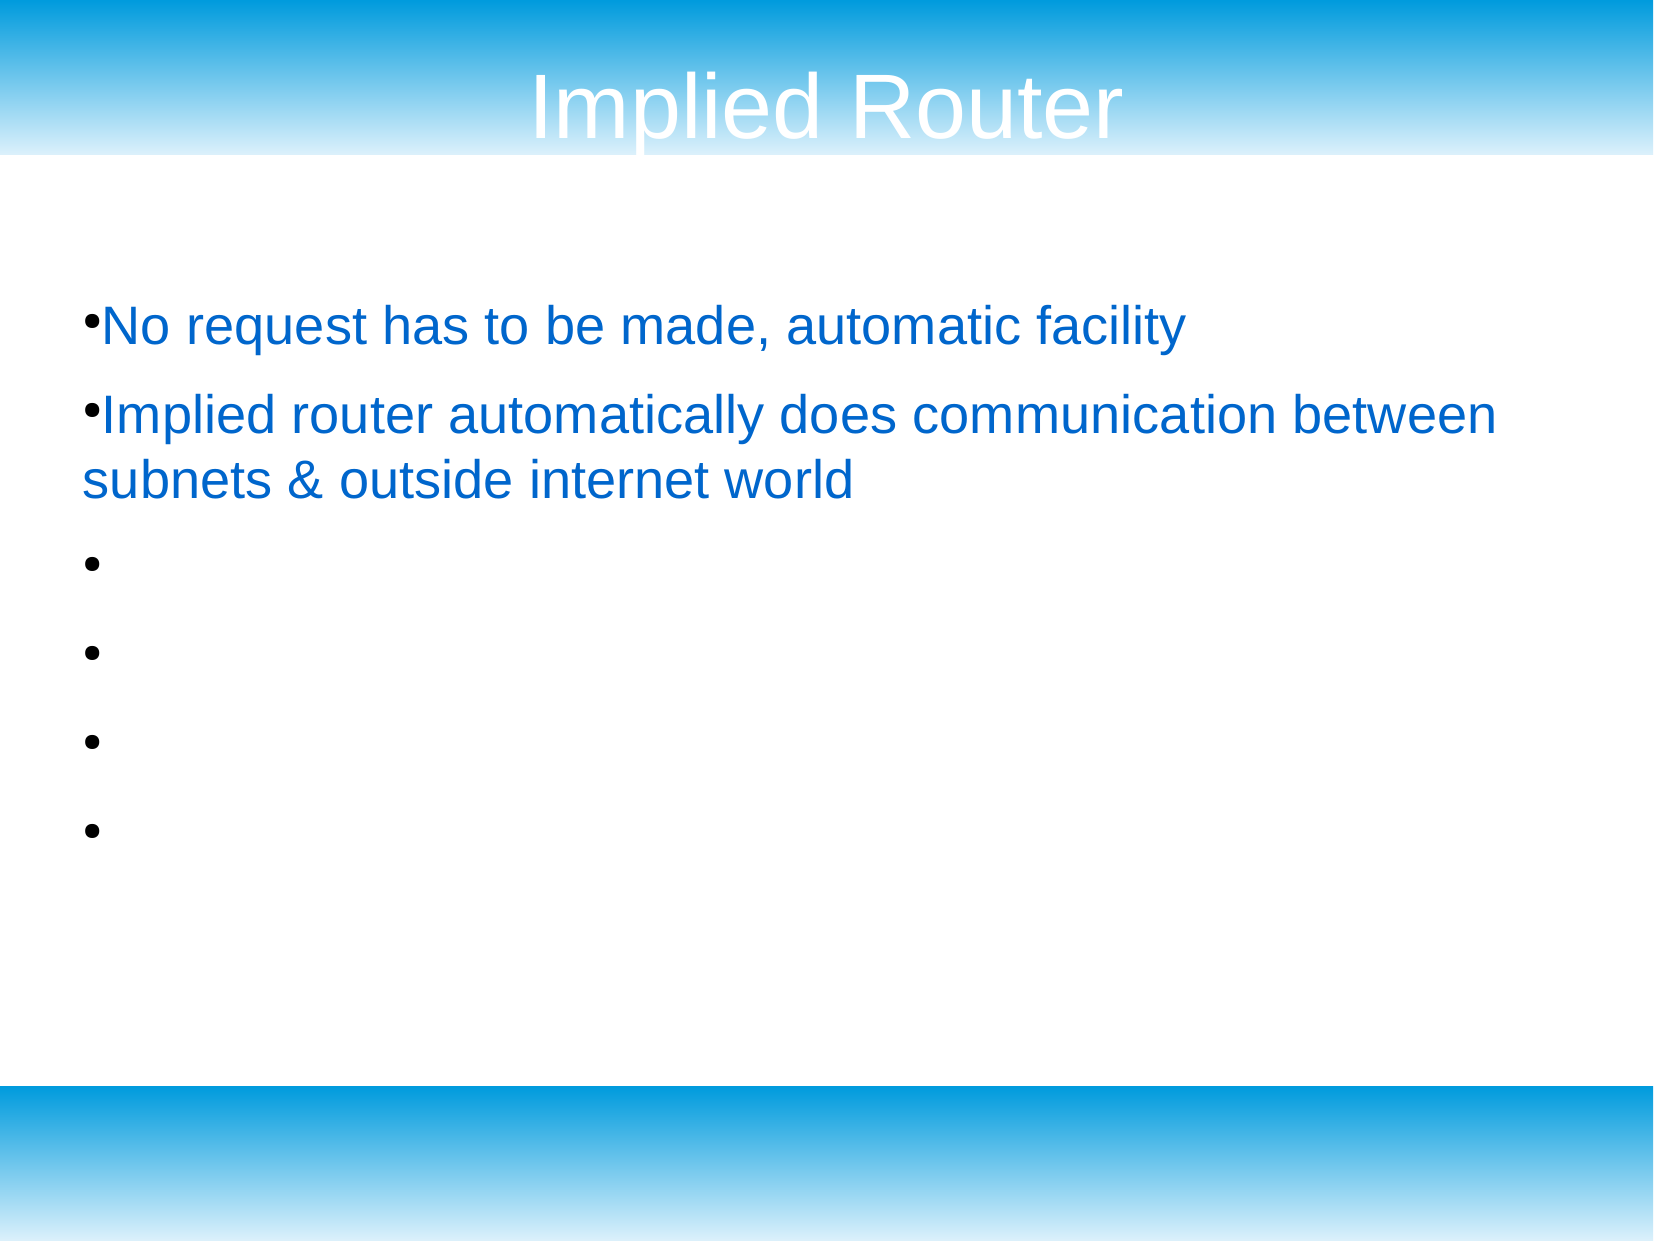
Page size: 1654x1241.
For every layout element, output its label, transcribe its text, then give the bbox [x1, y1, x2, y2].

list No request has to be made, automatic facility Implied router automatically does communication between subnets & outside internet world [82, 290, 1571, 1010]
title Implied Router [82, 49, 1571, 155]
